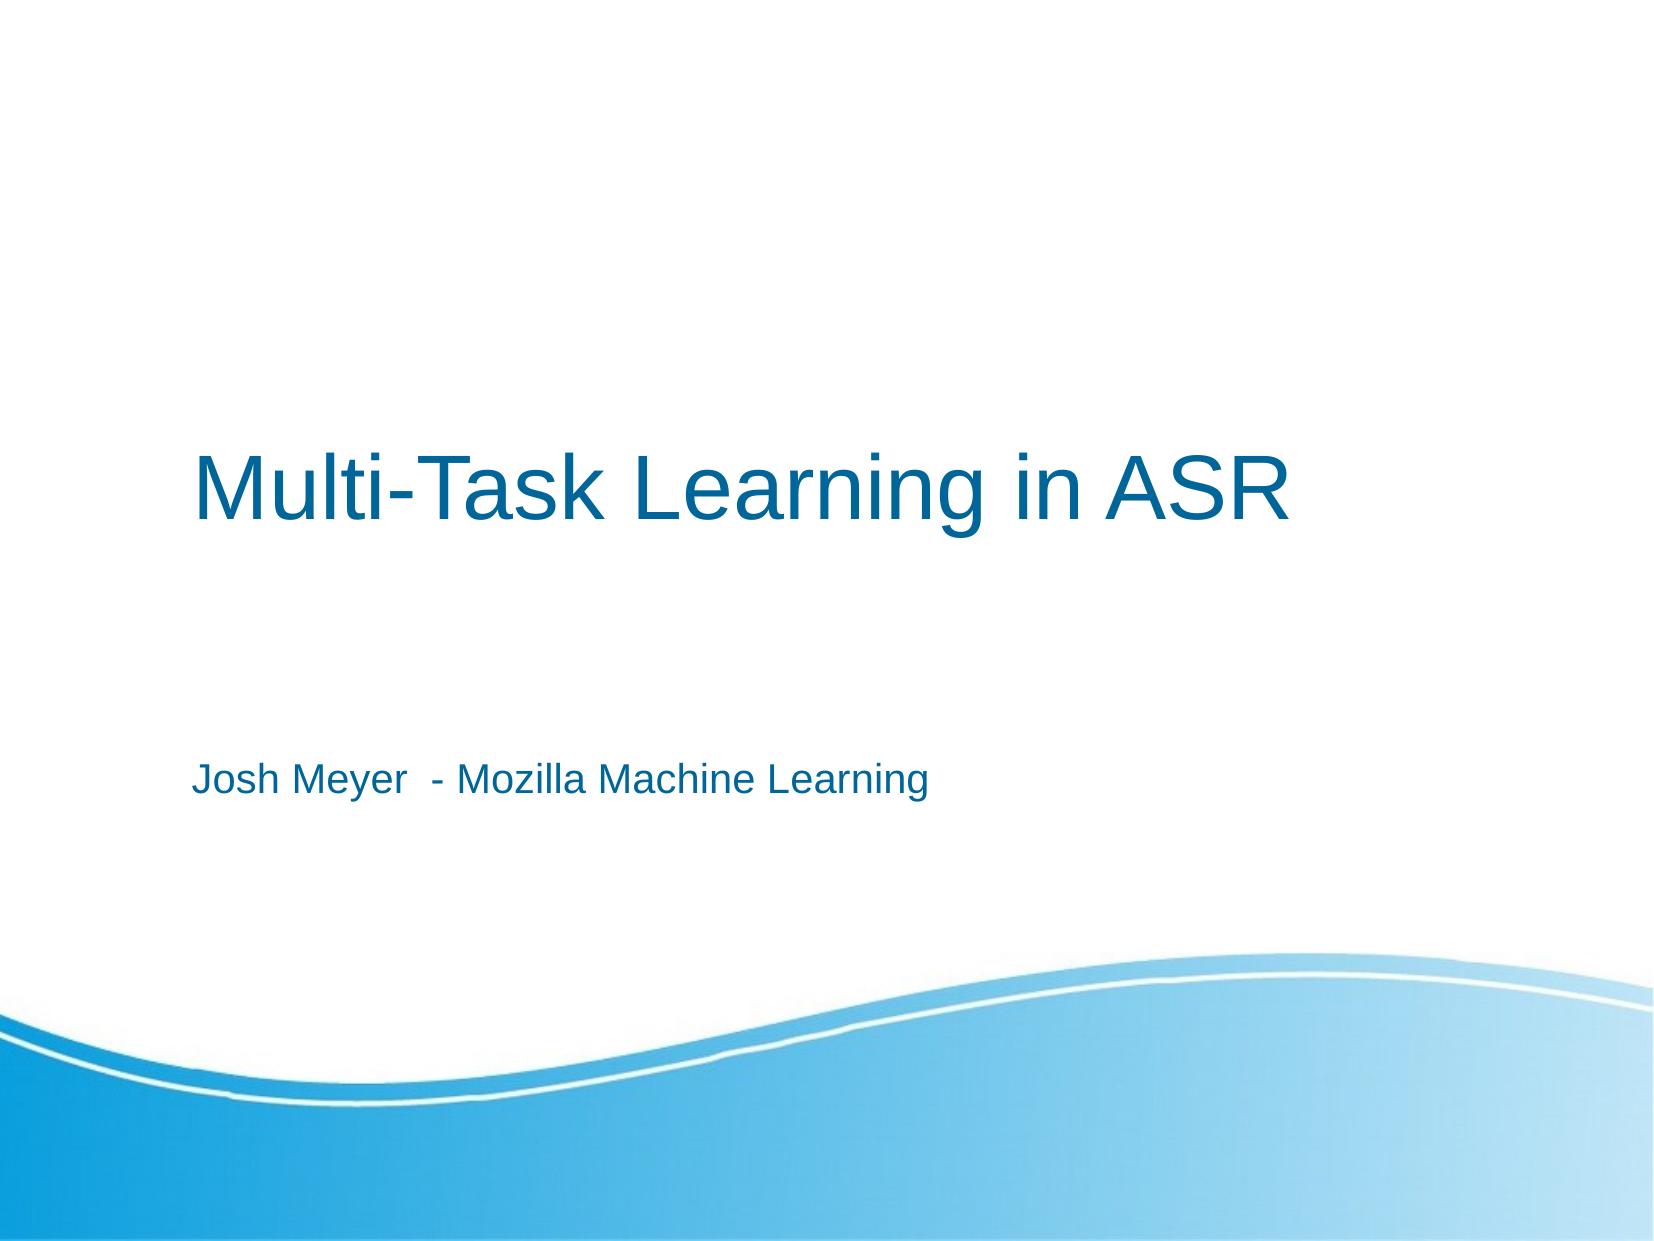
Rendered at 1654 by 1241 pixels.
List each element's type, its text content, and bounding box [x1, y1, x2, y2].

picture [0, 952, 1654, 1241]
title Multi-Task Learning in ASR [0, 384, 1489, 592]
title Josh Meyer - Mozilla Machine Learning [0, 675, 1306, 883]
